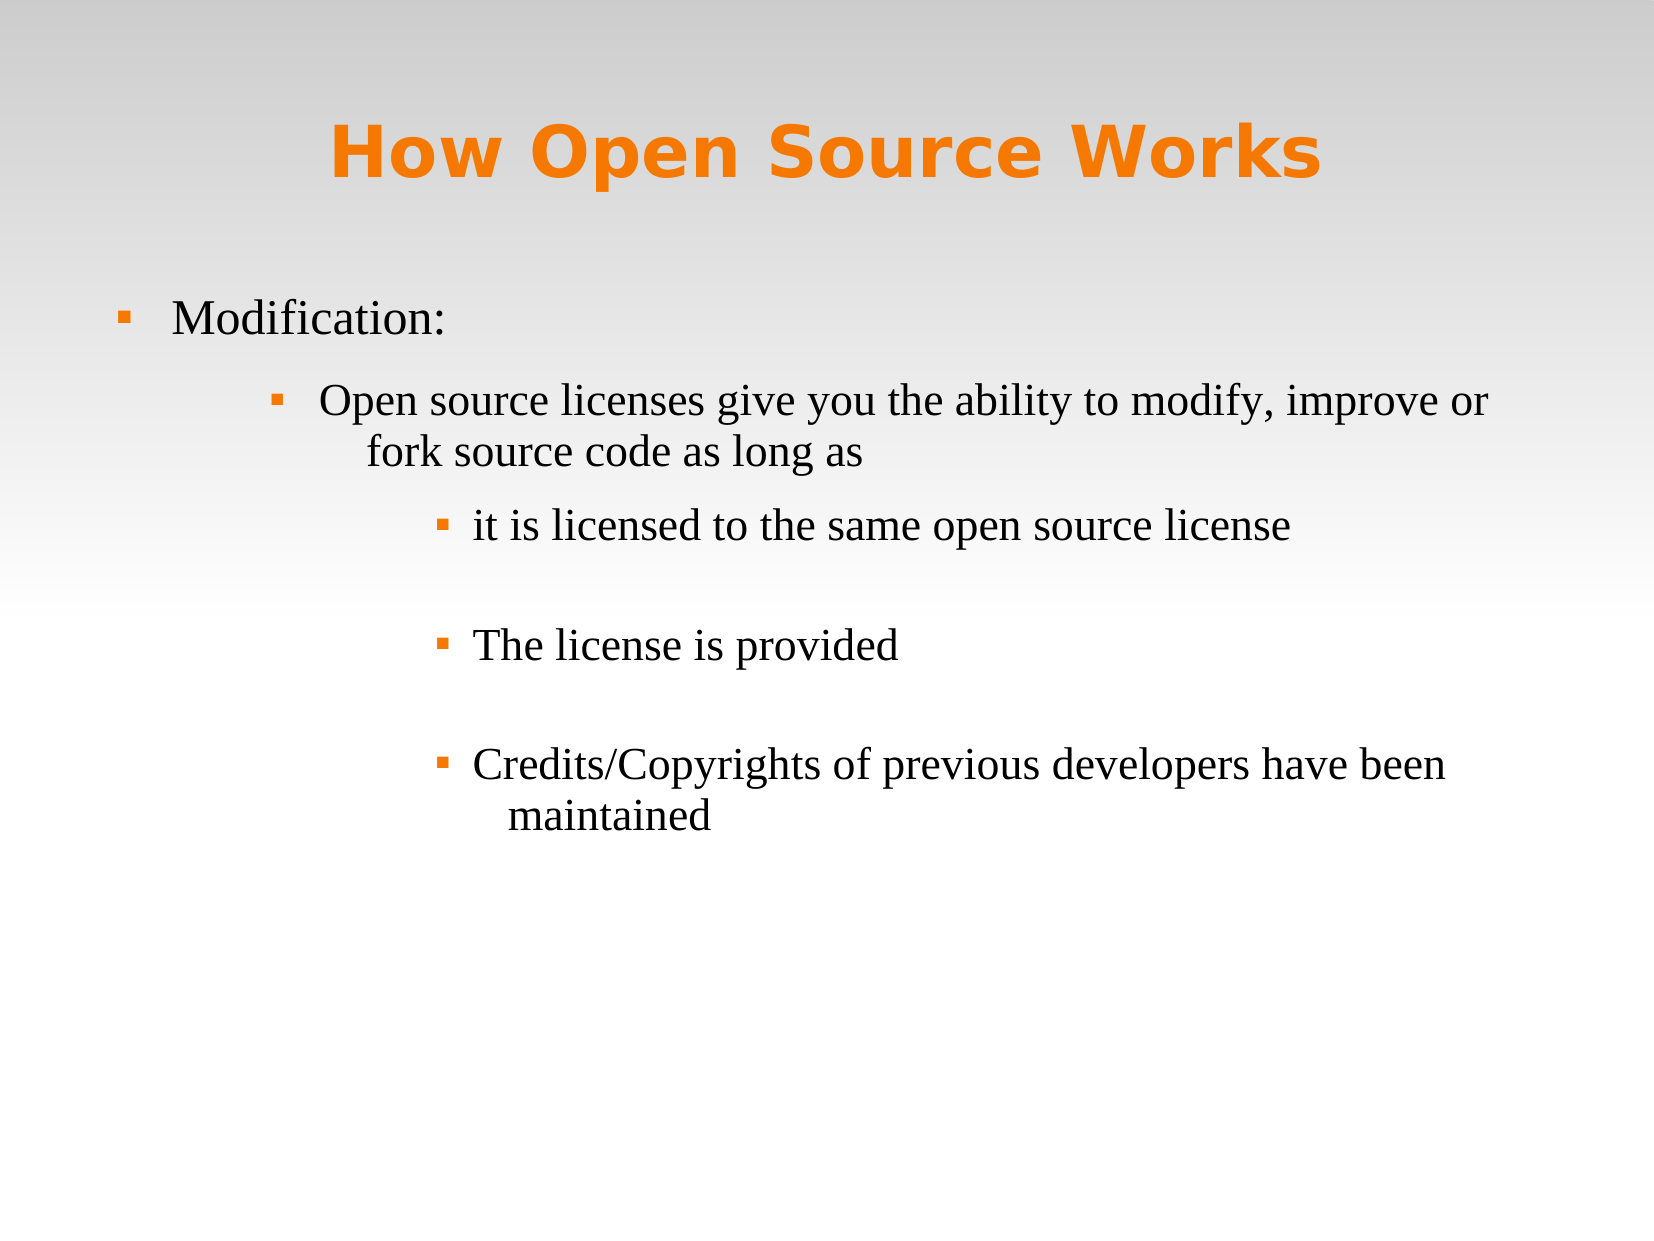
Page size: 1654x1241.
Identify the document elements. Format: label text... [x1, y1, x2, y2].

title How Open Source Works [82, 49, 1571, 257]
list Modification: Open source licenses give you the ability to modify, improve or fork source code as long as it is licensed to the same open source license The license is provided Credits/Copyrights of previous developers have been maintained [82, 290, 1571, 1109]
